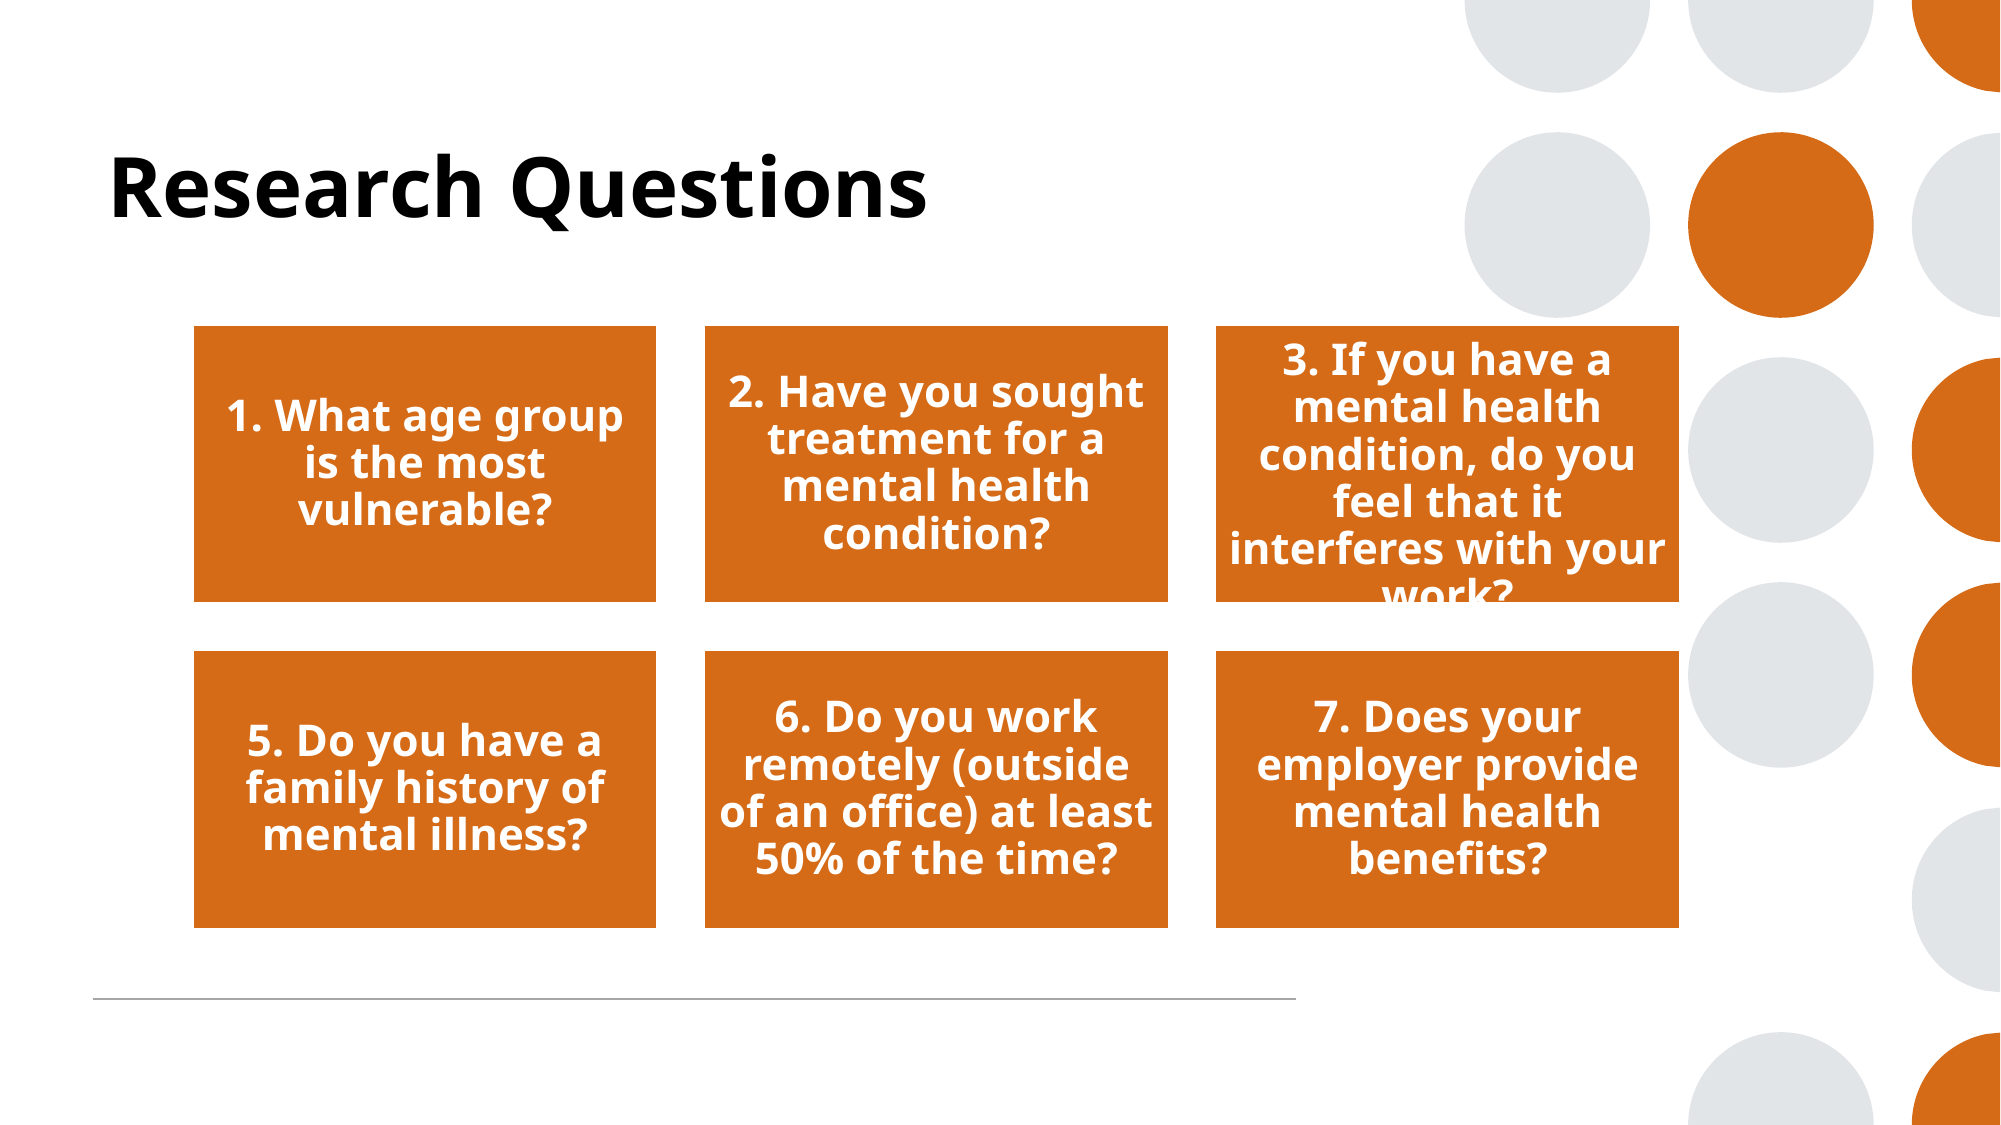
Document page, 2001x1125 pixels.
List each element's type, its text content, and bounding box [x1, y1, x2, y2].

text_box 1. What age group is the most vulnerable? [192, 324, 658, 604]
text_box 3. If you have a mental health condition, do you feel that it interferes with your work? [1215, 324, 1681, 604]
text_box 7. Does your employer provide mental health benefits? [1215, 649, 1681, 929]
text_box 5. Do you have a family history of mental illness? [192, 649, 658, 929]
text_box 2. Have you sought treatment for a mental health condition? [703, 324, 1169, 604]
text_box 6. Do you work remotely (outside of an office) at least 50% of the time? [703, 649, 1169, 929]
title Research Questions [92, 126, 1297, 335]
